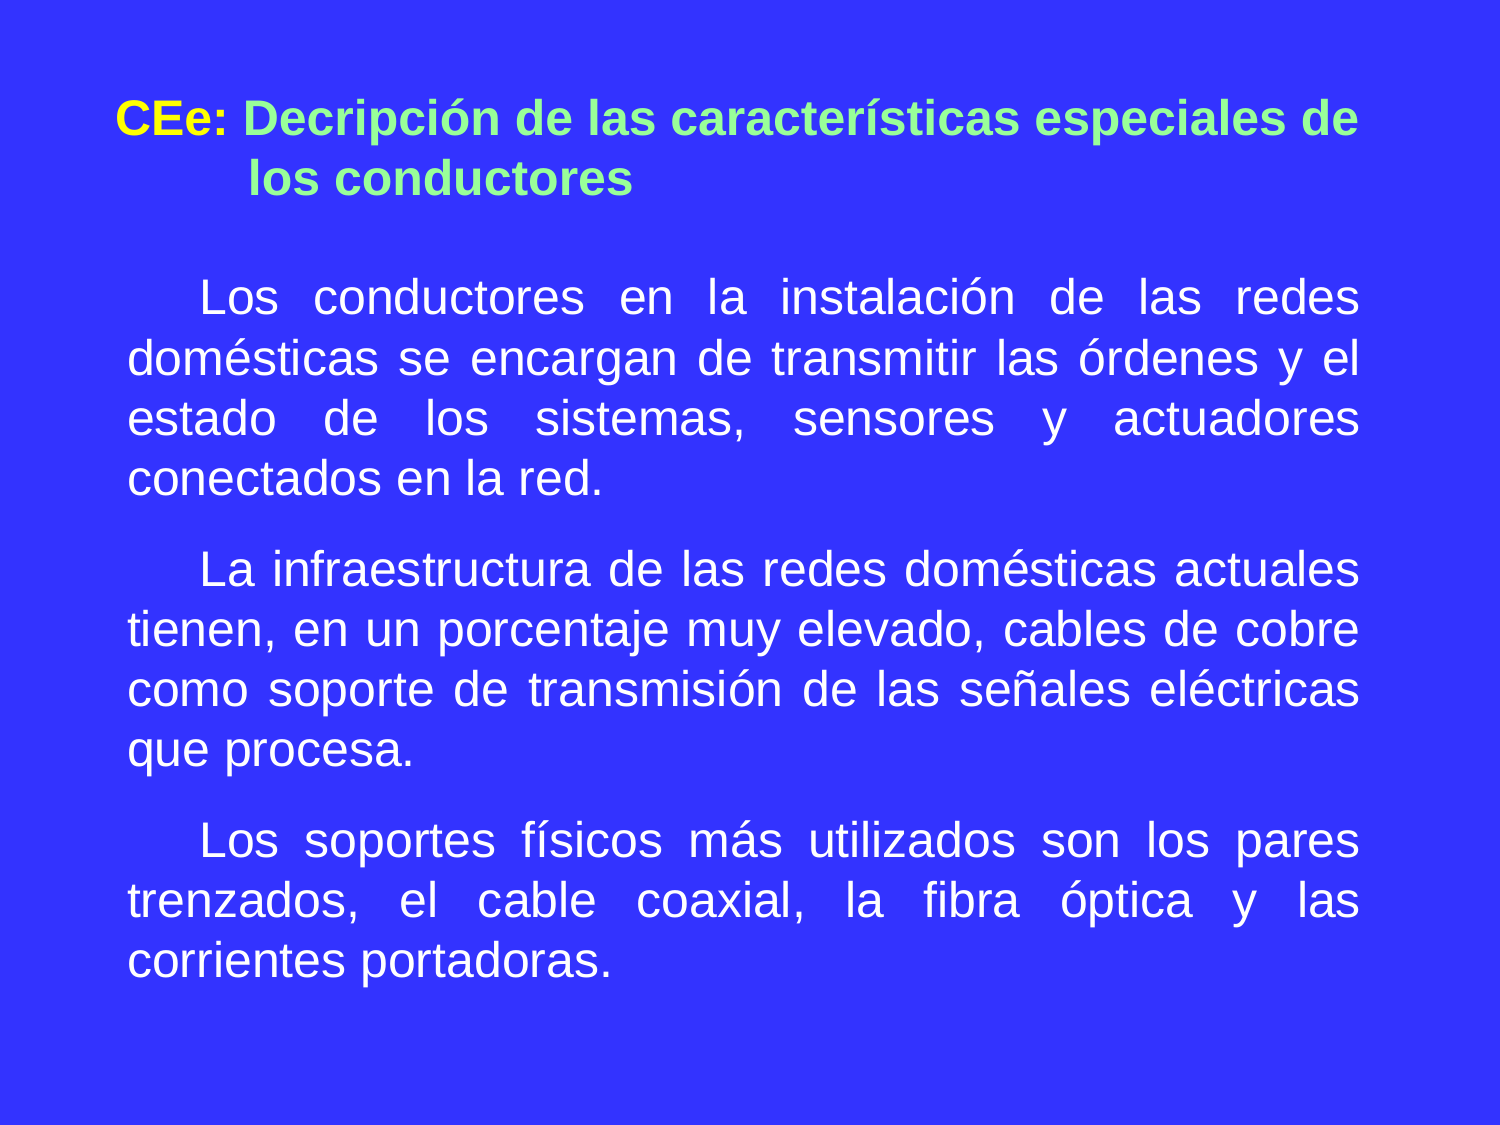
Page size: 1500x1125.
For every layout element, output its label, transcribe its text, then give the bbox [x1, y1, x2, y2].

text_box CEe: Decripción de las características especiales de los conductores [100, 77, 1390, 214]
text_box Los conductores en la instalación de las redes domésticas se encargan de transmitir las órdenes y el estado de los sistemas, sensores y actuadores conectados en la red. La infraestructura de las redes domésticas actuales tienen, en un porcentaje muy elevado, cables de cobre como soporte de transmisión de las señales eléctricas que procesa. Los soportes físicos más utilizados son los pares trenzados, el cable coaxial, la fibra óptica y las corrientes portadoras. [112, 257, 1377, 996]
